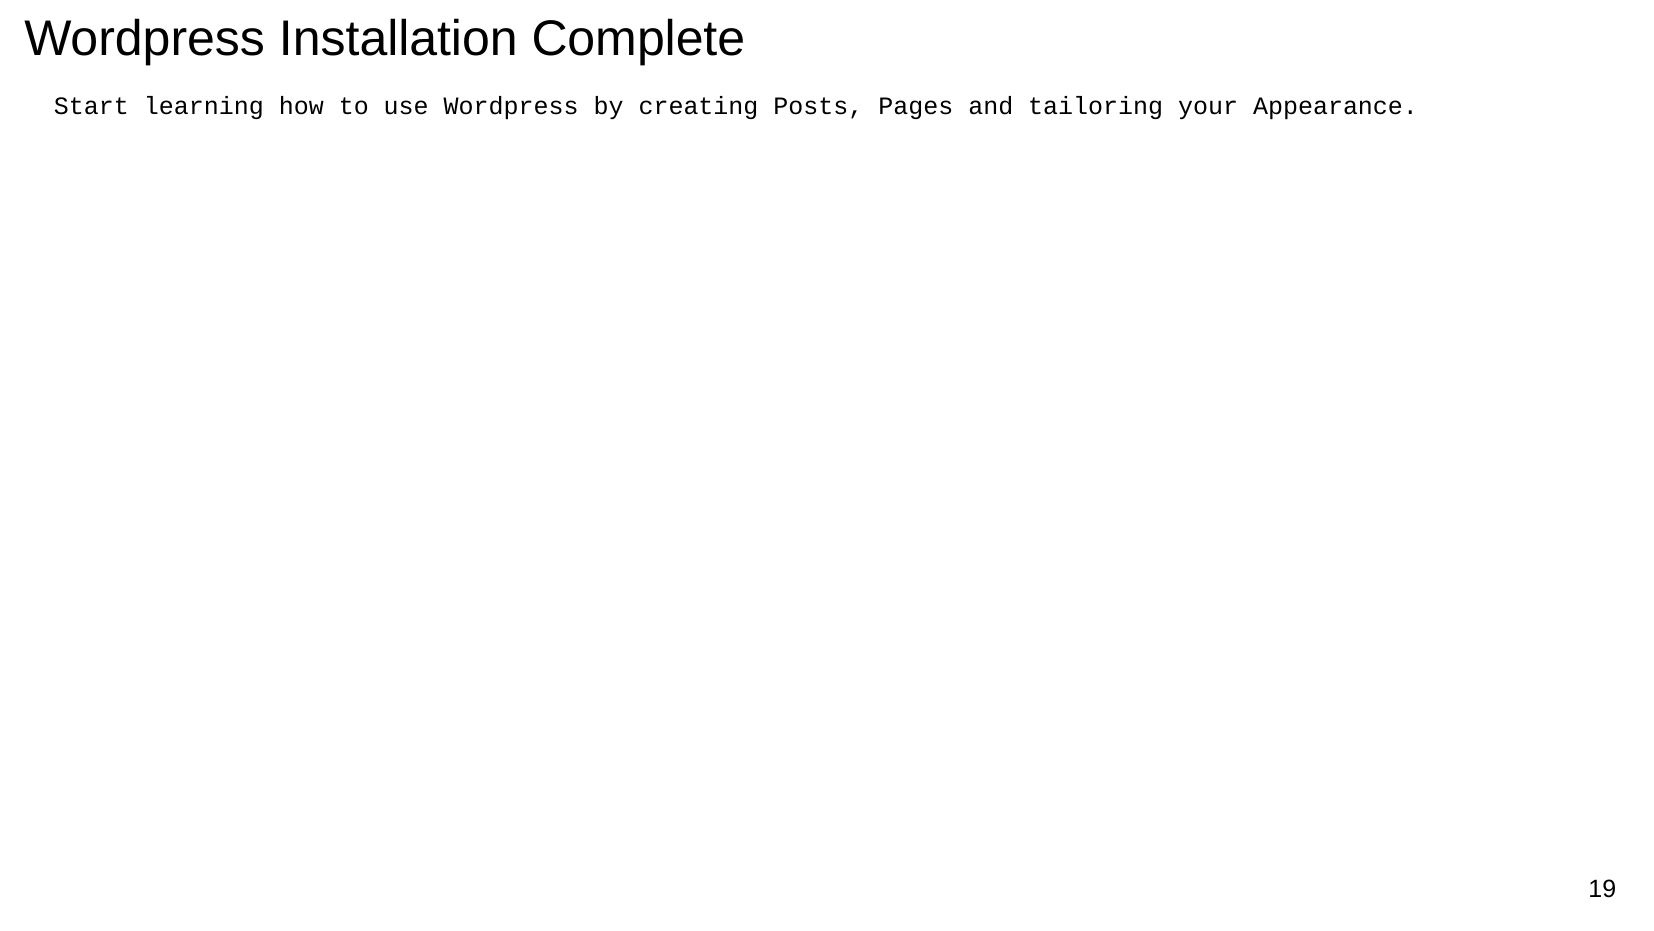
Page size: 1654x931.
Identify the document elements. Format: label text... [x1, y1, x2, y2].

text_box <number> [1573, 867, 1636, 911]
subtitle Wordpress Installation Complete [24, 9, 1596, 112]
text_box Start learning how to use Wordpress by creating Posts, Pages and tailoring your Appearance. [39, 86, 1606, 451]
